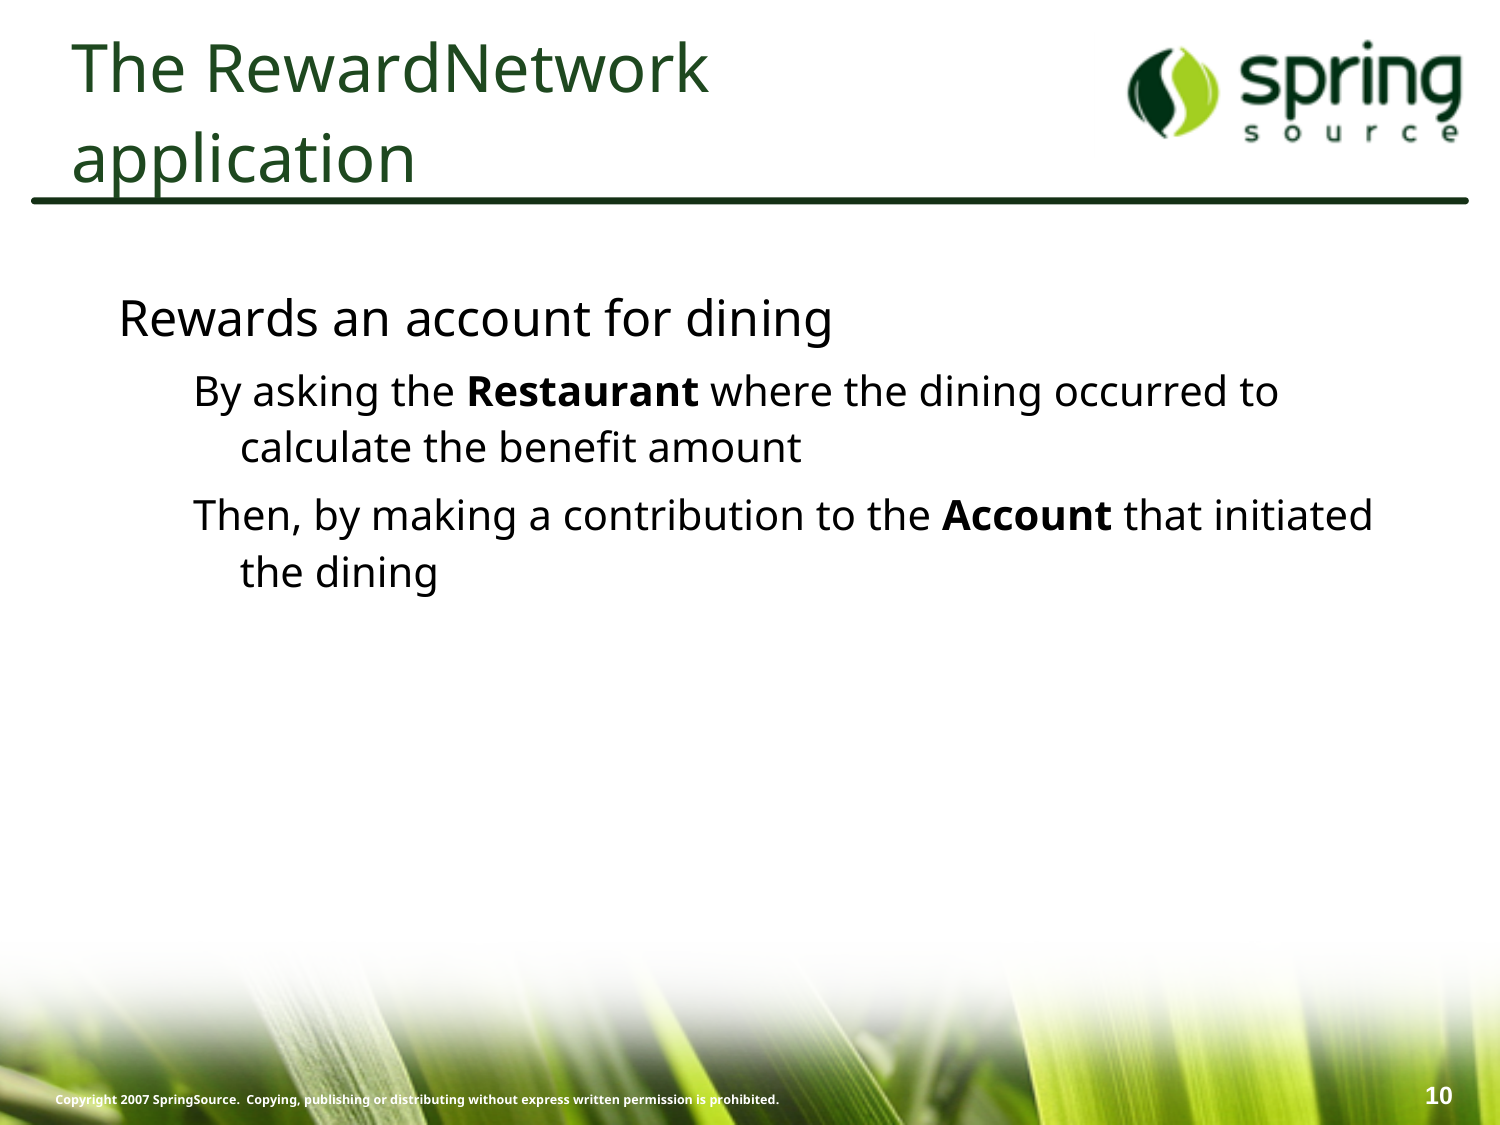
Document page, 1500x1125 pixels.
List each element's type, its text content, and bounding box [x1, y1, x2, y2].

picture [1093, 32, 1500, 158]
list Rewards an account for dining By asking the Restaurant where the dining occurred to calculate the benefit amount Then, by making a contribution to the Account that initiated the dining [103, 275, 1394, 938]
title The RewardNetwork application [56, 13, 1089, 191]
picture [0, 941, 1500, 1125]
